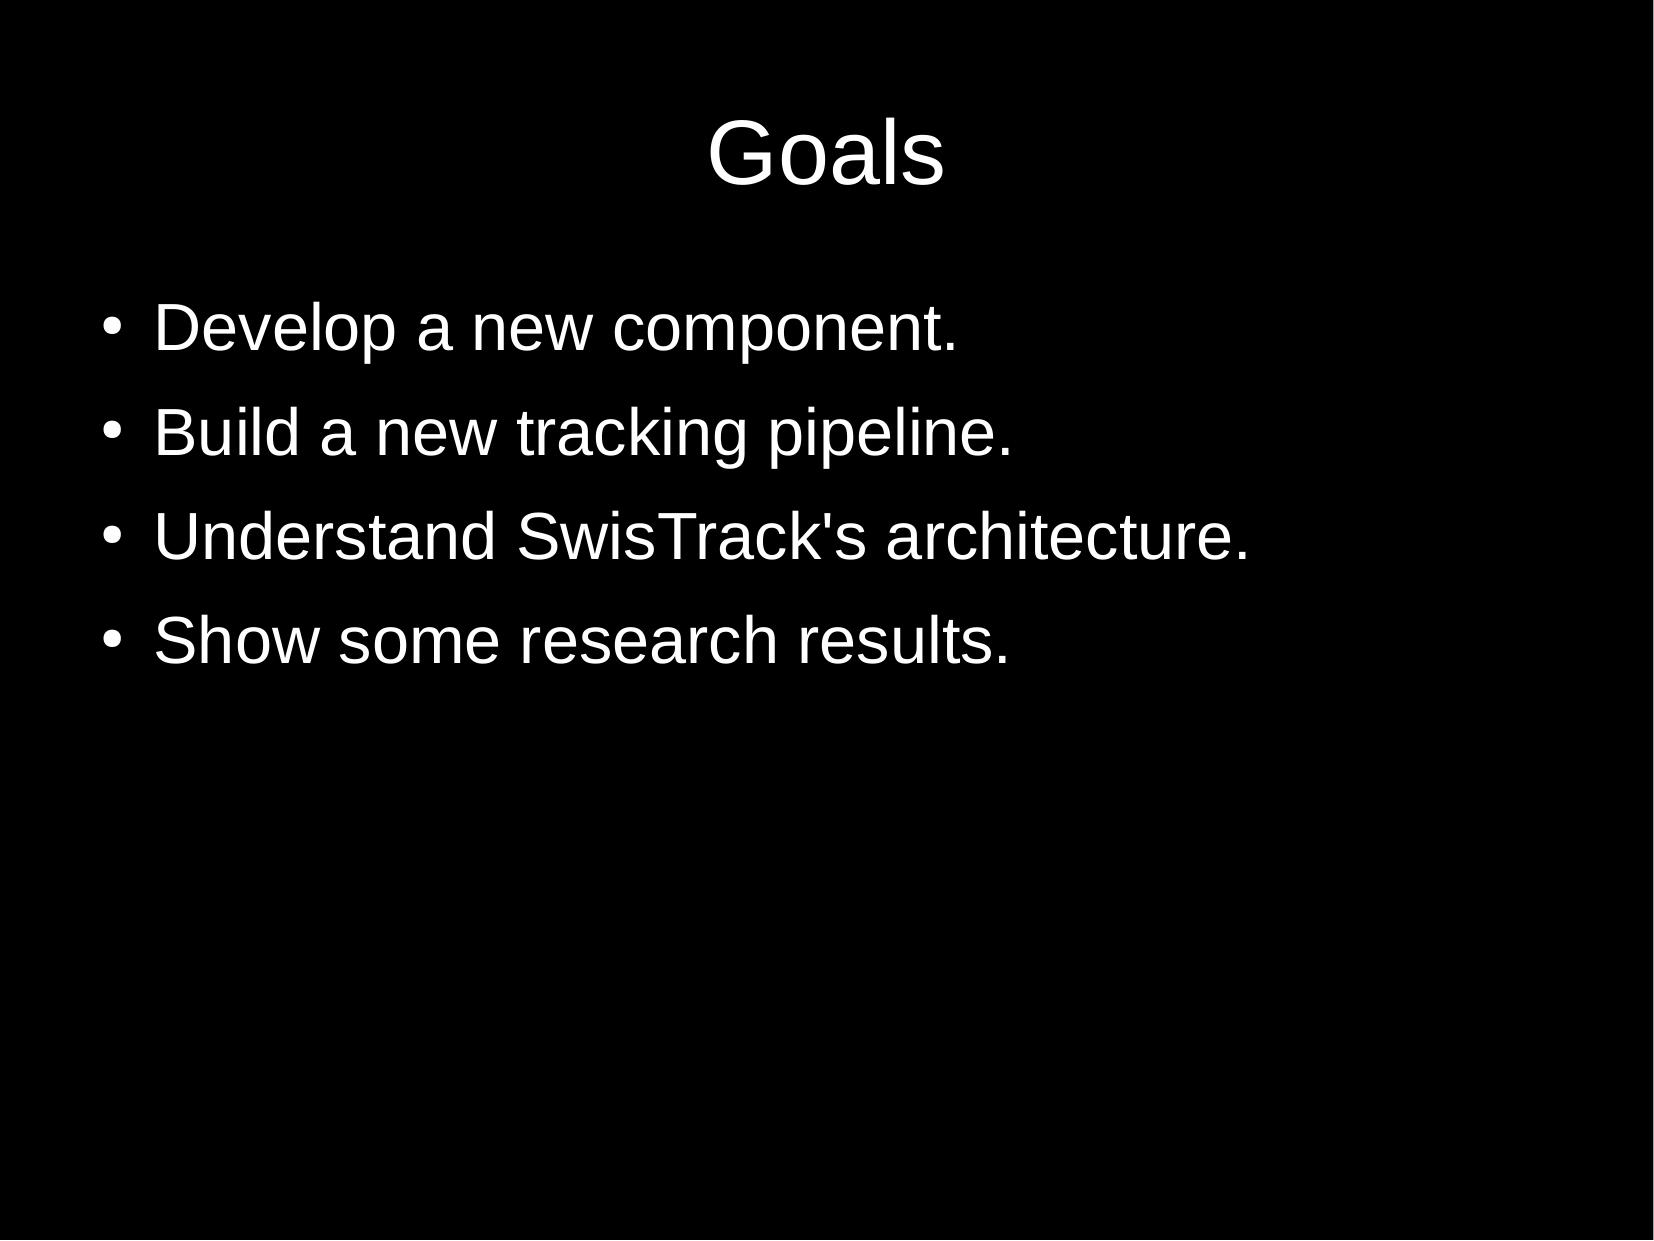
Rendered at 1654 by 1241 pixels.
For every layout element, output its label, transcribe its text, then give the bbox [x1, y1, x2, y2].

list Develop a new component. Build a new tracking pipeline. Understand SwisTrack's architecture. Show some research results. [82, 290, 1571, 1109]
title Goals [82, 49, 1571, 257]
